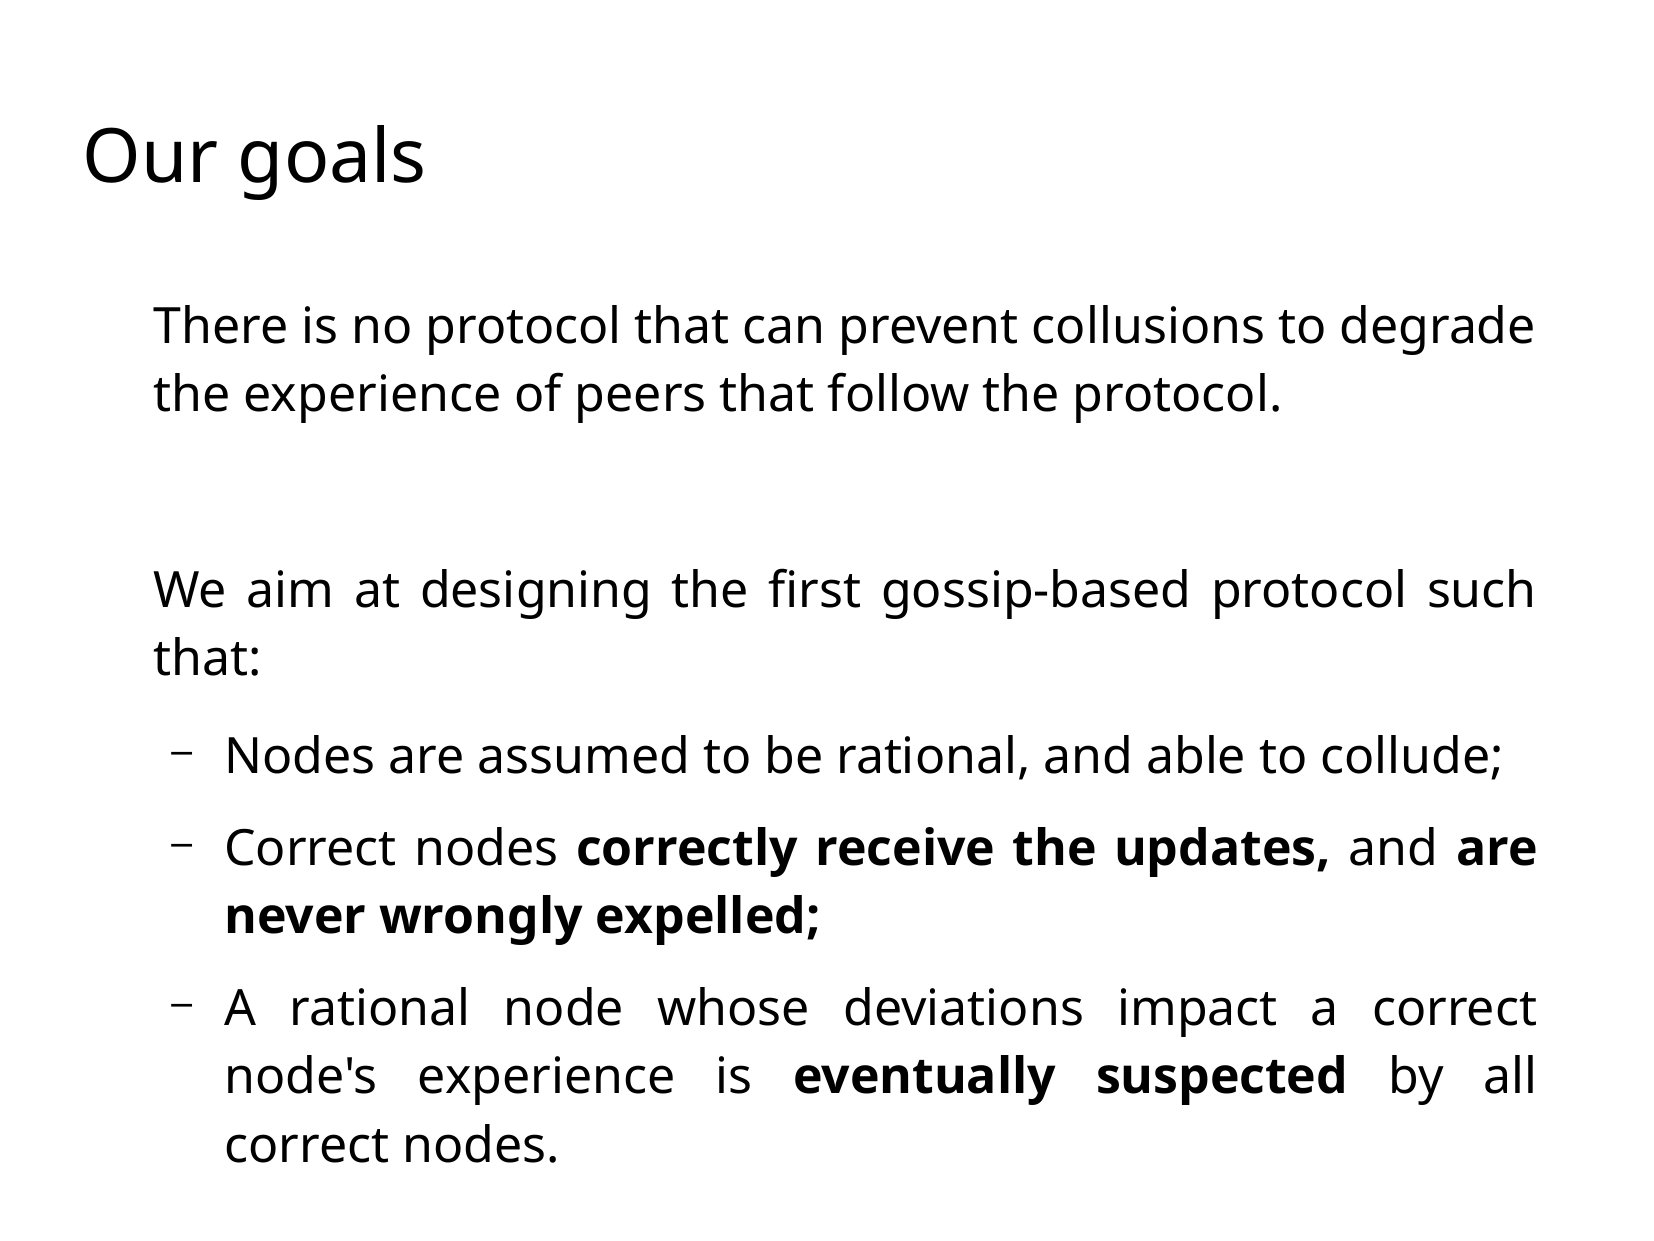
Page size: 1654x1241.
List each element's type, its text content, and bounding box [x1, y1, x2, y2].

list There is no protocol that can prevent collusions to degrade the experience of peers that follow the protocol. We aim at designing the first gossip-based protocol such that: Nodes are assumed to be rational, and able to collude; Correct nodes correctly receive the updates, and are never wrongly expelled; A rational node whose deviations impact a correct node's experience is eventually suspected by all correct nodes. [82, 290, 1538, 1010]
title Our goals [82, 49, 1571, 257]
